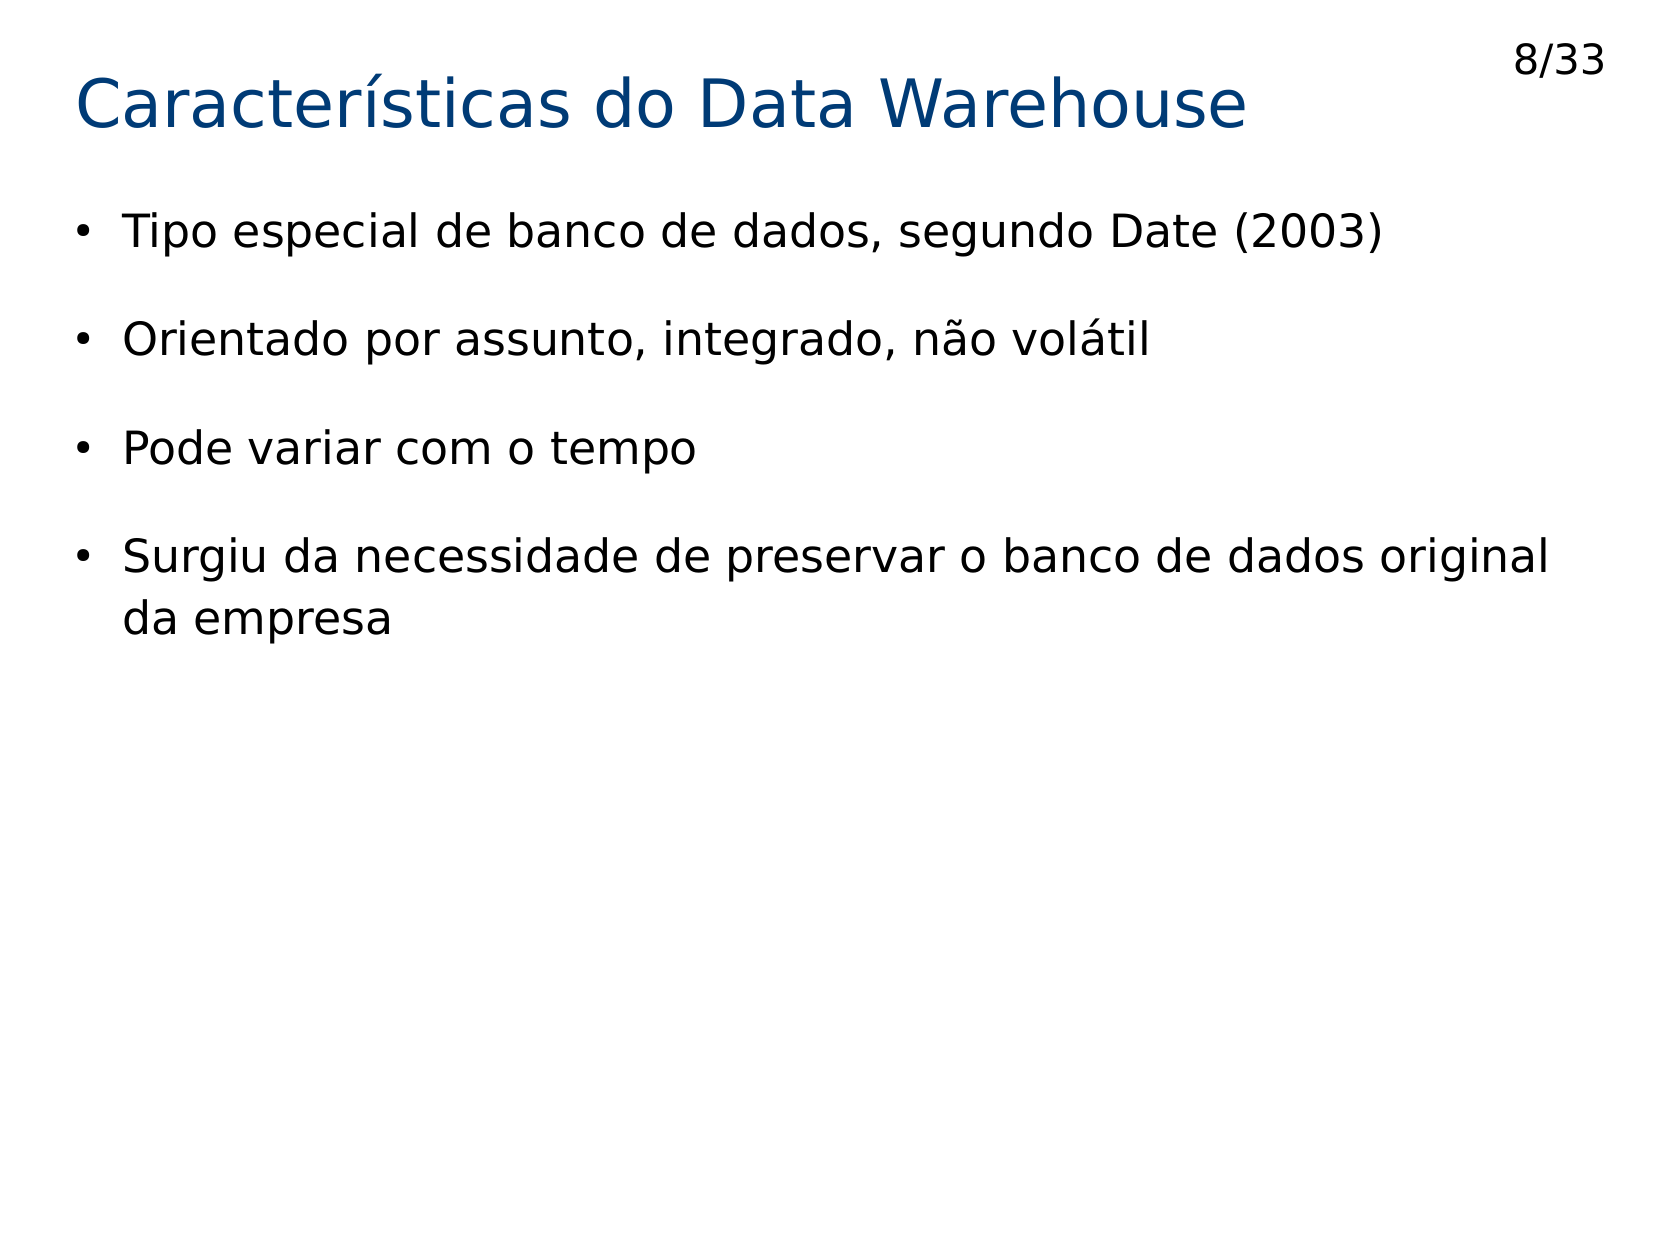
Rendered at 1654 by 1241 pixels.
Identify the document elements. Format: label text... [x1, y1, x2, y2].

list Tipo especial de banco de dados, segundo Date (2003) Orientado por assunto, integrado, não volátil Pode variar com o tempo Surgiu da necessidade de preservar o banco de dados original da empresa [75, 196, 1612, 1192]
title Características do Data Warehouse [75, 33, 1425, 175]
